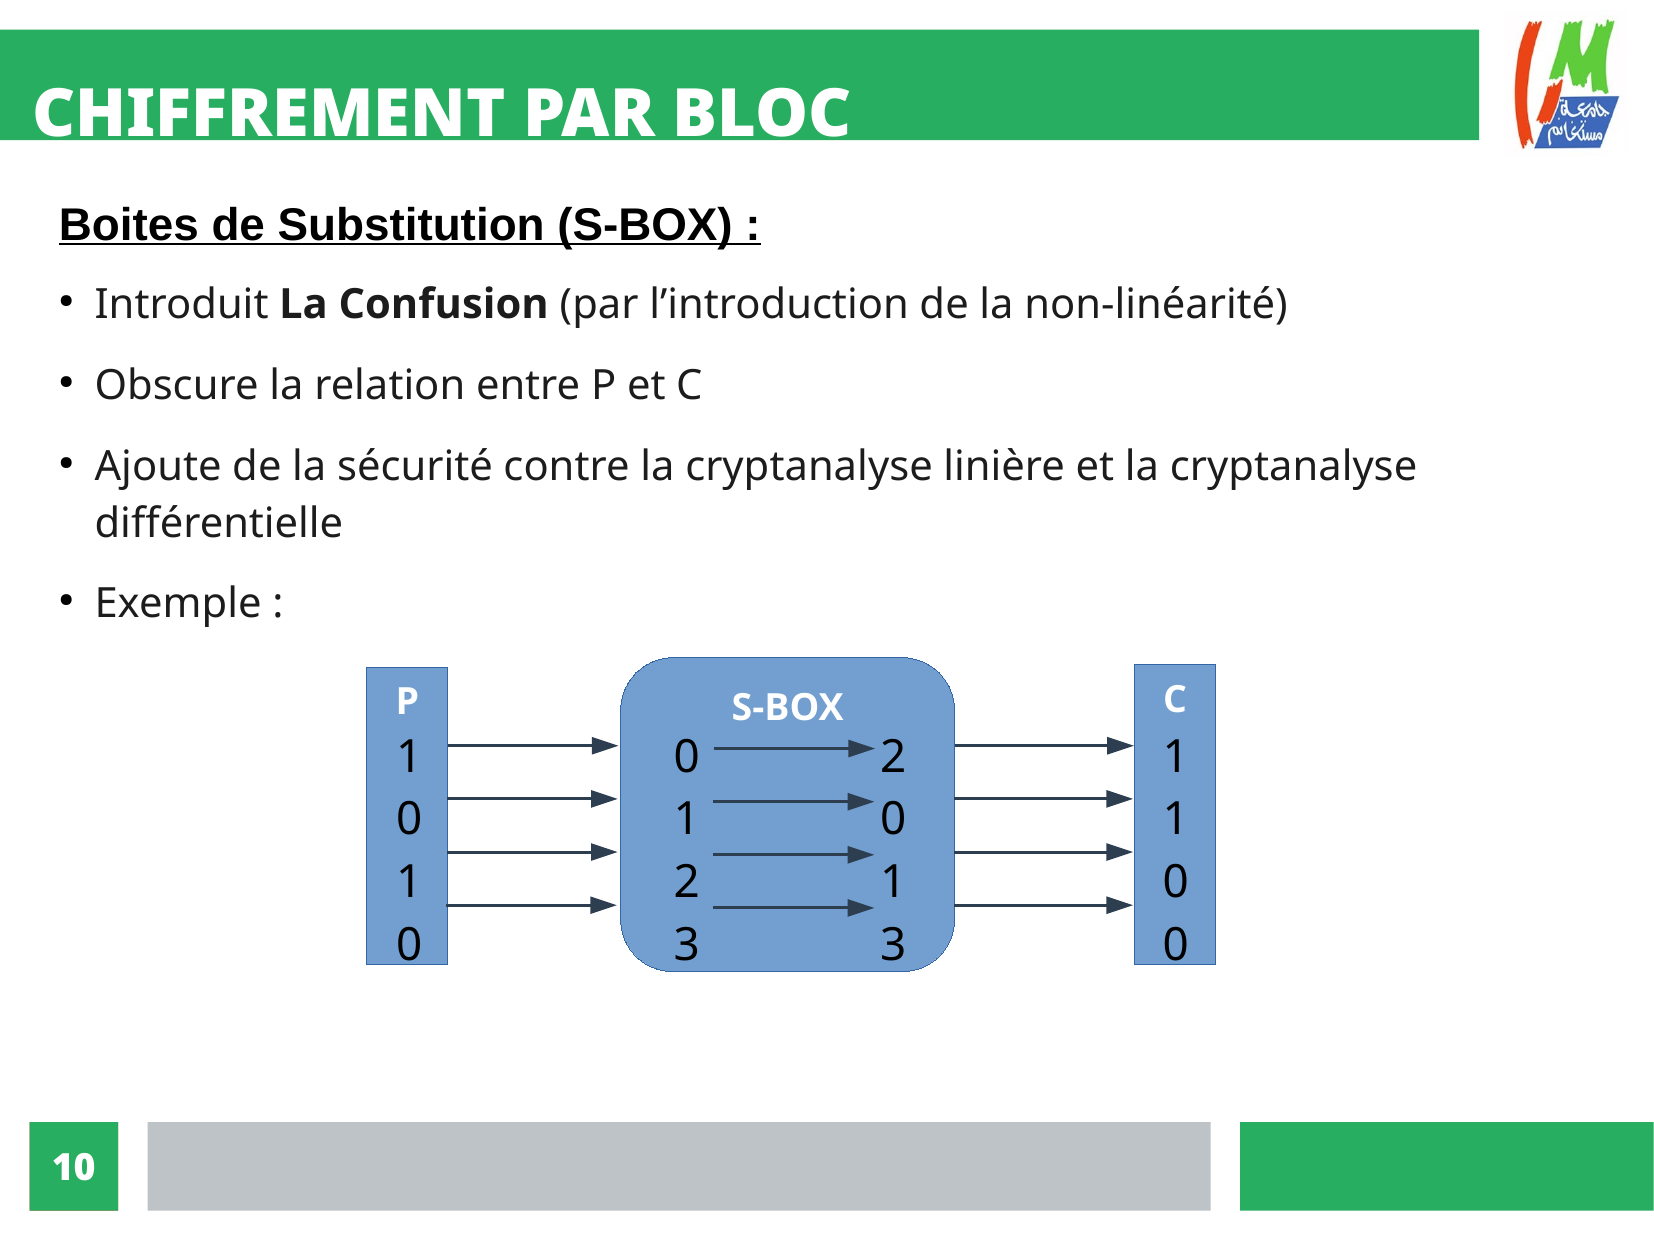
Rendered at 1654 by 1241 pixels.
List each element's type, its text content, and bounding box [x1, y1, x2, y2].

text_box C [1134, 664, 1216, 965]
text_box 1010 [381, 715, 437, 944]
picture [1504, 10, 1627, 156]
text_box 0123 [658, 715, 715, 944]
text_box 1100 [1148, 715, 1204, 944]
list Boites de Substitution (S-BOX) : Introduit La Confusion (par l’introduction de la non-linéarité) Obscure la relation entre P et C Ajoute de la sécurité contre la cryptanalyse linière et la cryptanalyse différentielle Exemple : [59, 198, 1565, 1093]
title CHIFFREMENT PAR BLOC [32, 16, 1560, 156]
text_box 2013 [865, 715, 921, 944]
text_box S-BOX [620, 657, 955, 972]
text_box P [366, 667, 448, 965]
